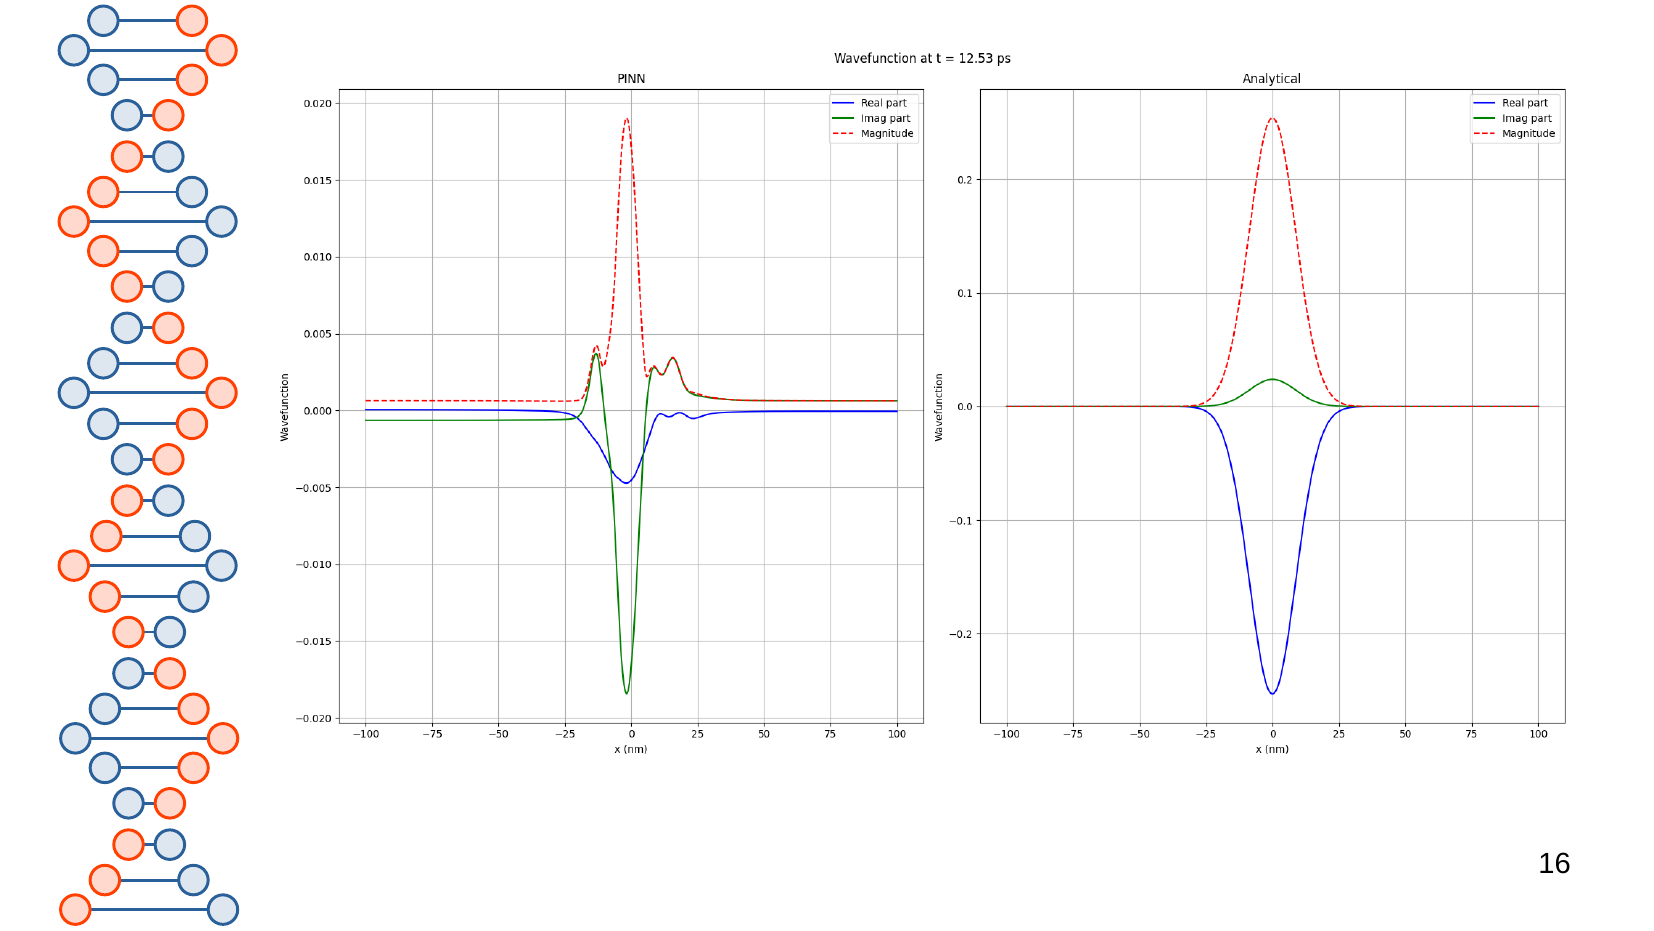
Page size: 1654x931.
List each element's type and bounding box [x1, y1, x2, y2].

picture [273, 45, 1571, 761]
